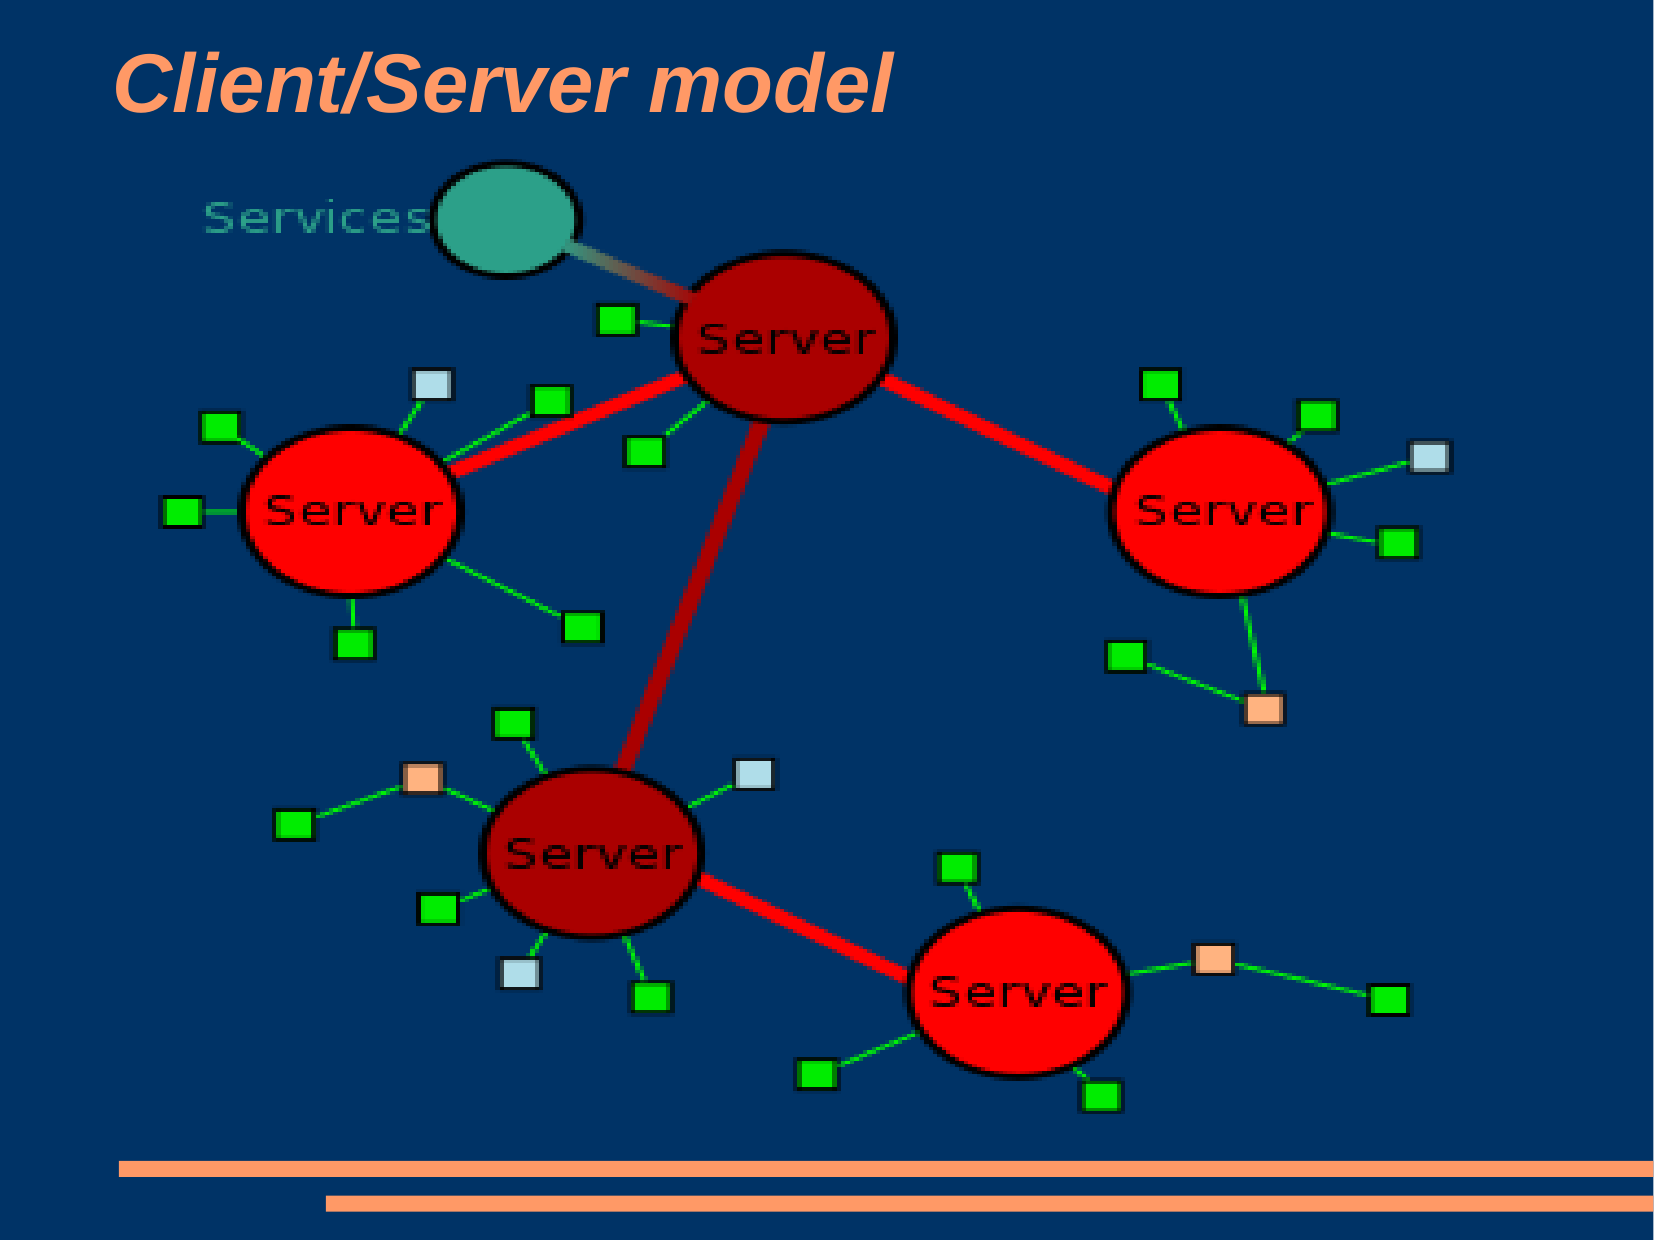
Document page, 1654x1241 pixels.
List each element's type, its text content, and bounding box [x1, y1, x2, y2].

picture [150, 149, 1463, 1126]
title Client/Server model [112, 0, 1525, 188]
